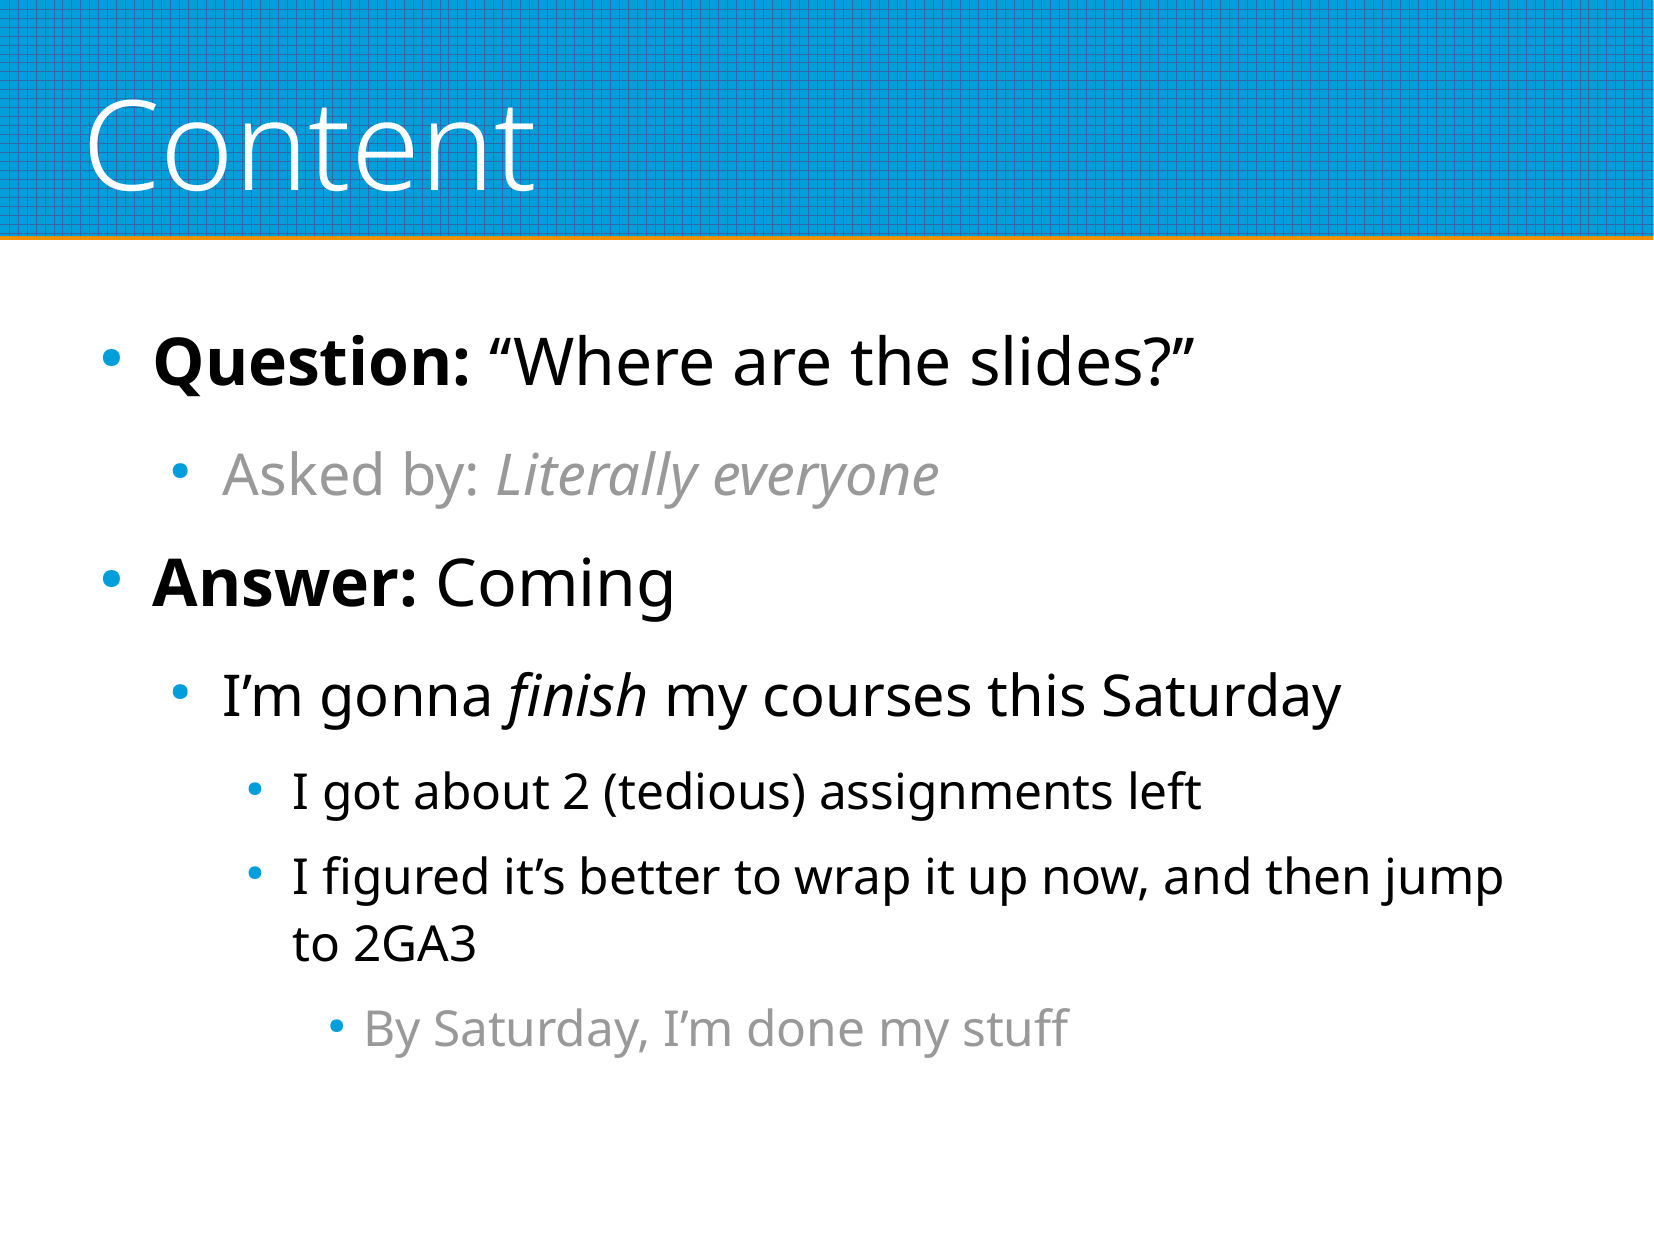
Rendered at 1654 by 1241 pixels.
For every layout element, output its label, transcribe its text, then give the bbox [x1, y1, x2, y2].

title Content [82, 19, 1571, 227]
list Question: ‘‘Where are the slides?’’ Asked by: Literally everyone Answer: Coming I’m gonna finish my courses this Saturday I got about 2 (tedious) assignments left I figured it’s better to wrap it up now, and then jump to 2GA3 By Saturday, I’m done my stuff [82, 314, 1563, 1063]
